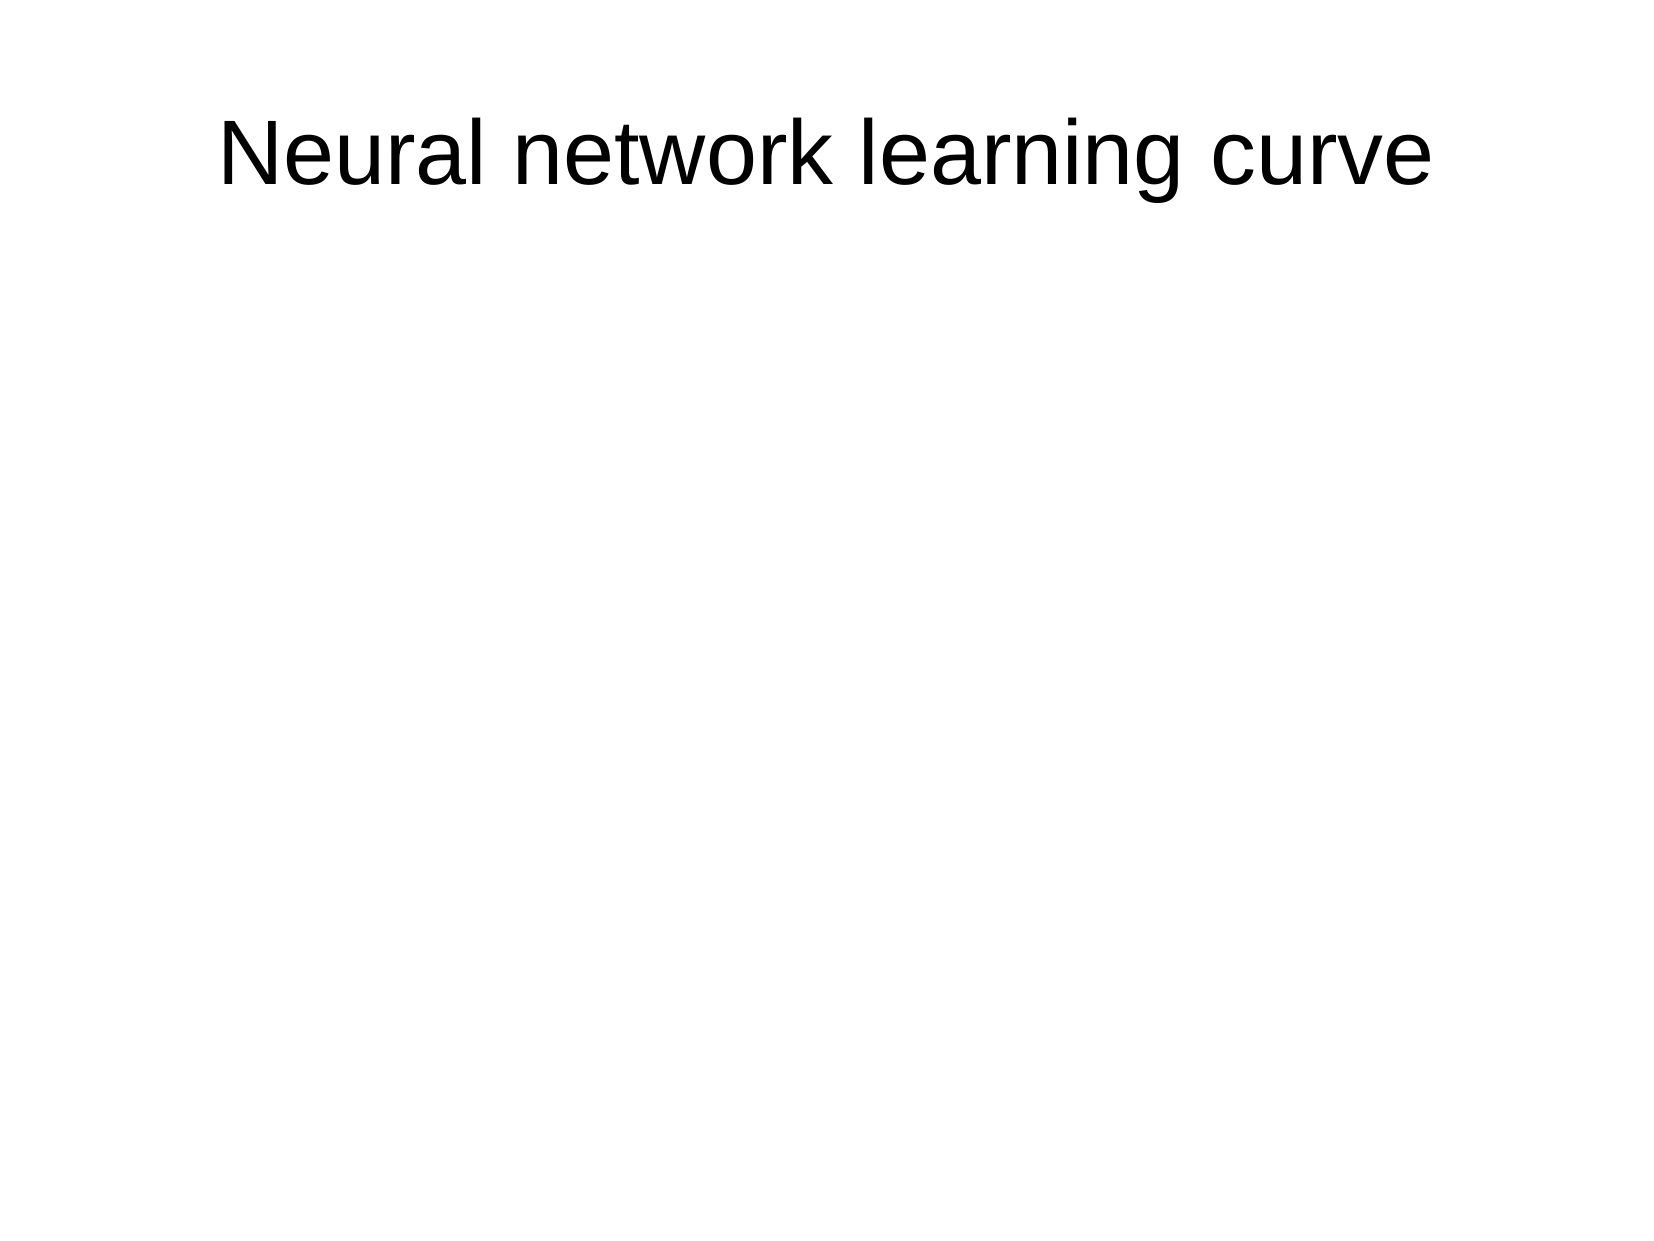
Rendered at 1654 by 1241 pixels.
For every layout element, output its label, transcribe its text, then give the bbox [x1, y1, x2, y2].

title Neural network learning curve [82, 49, 1571, 257]
